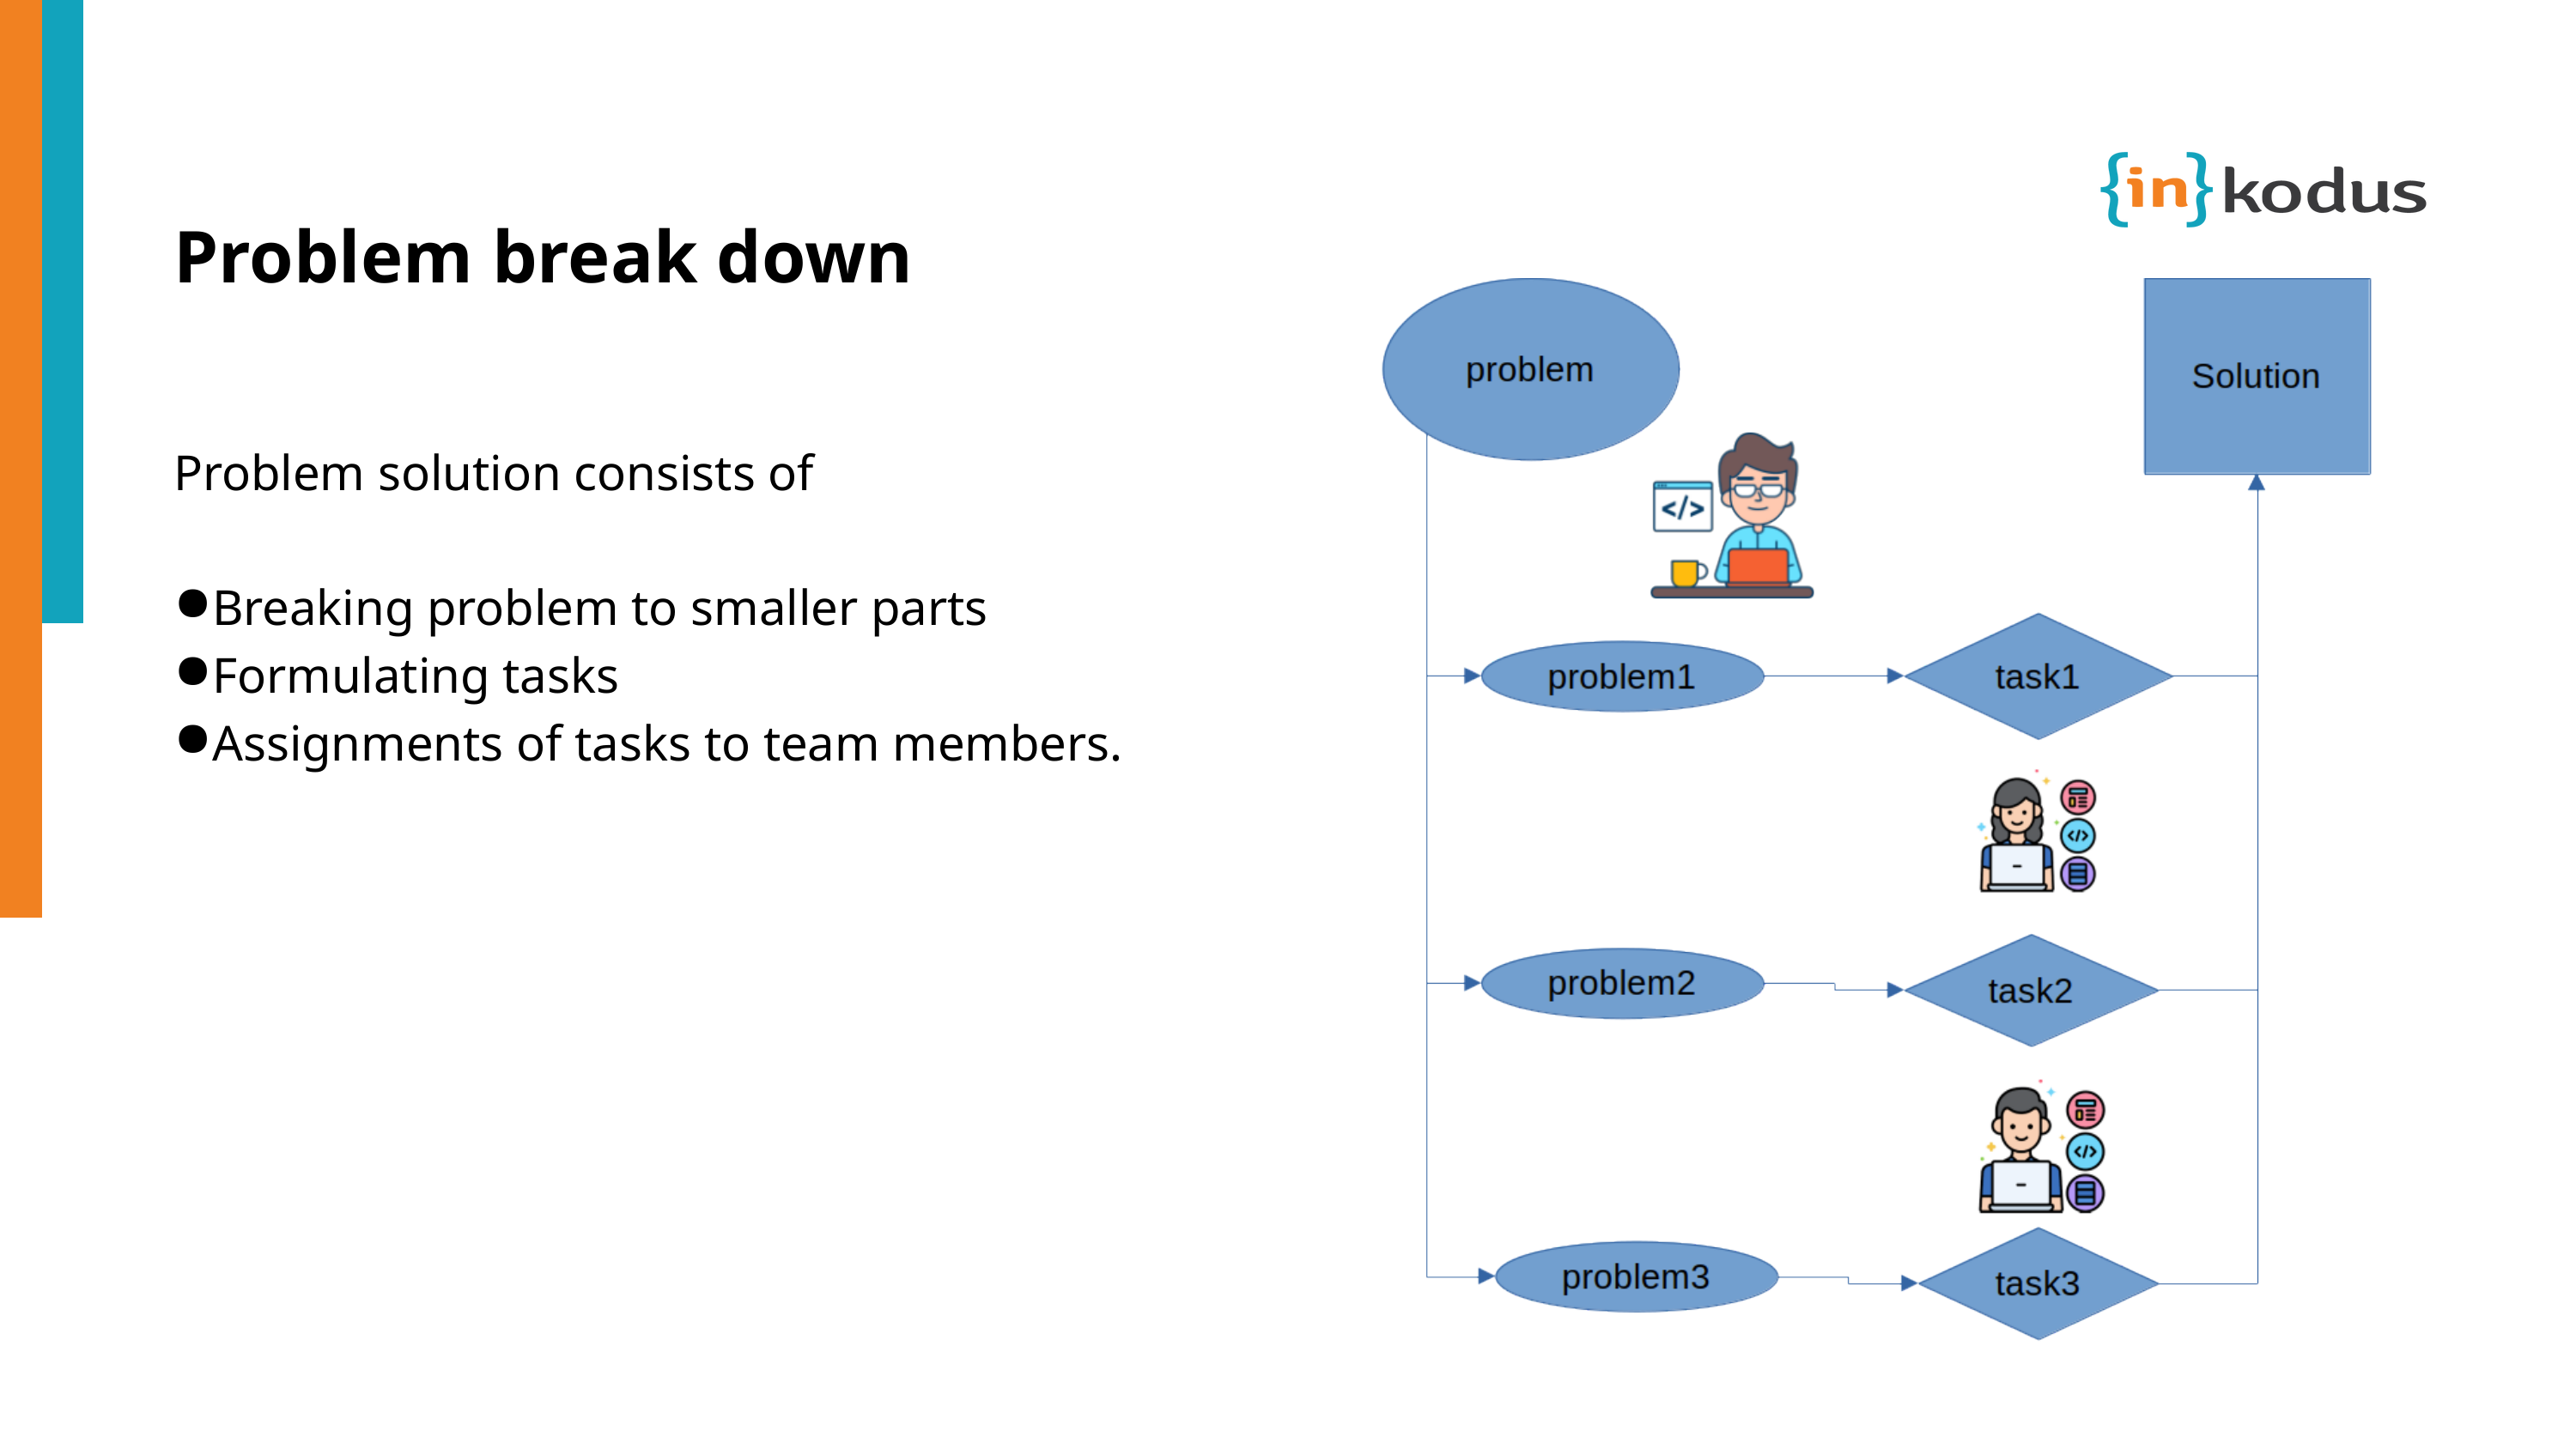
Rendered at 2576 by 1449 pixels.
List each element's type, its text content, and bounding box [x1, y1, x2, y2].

text_box Problem break down [173, 197, 1705, 298]
text_box Problem solution consists of Breaking problem to smaller parts Formulating tasks Assignments of tasks to team members. [173, 432, 1218, 771]
text_box [0, 0, 83, 918]
text_box [2093, 144, 2432, 234]
picture [1369, 278, 2384, 1395]
